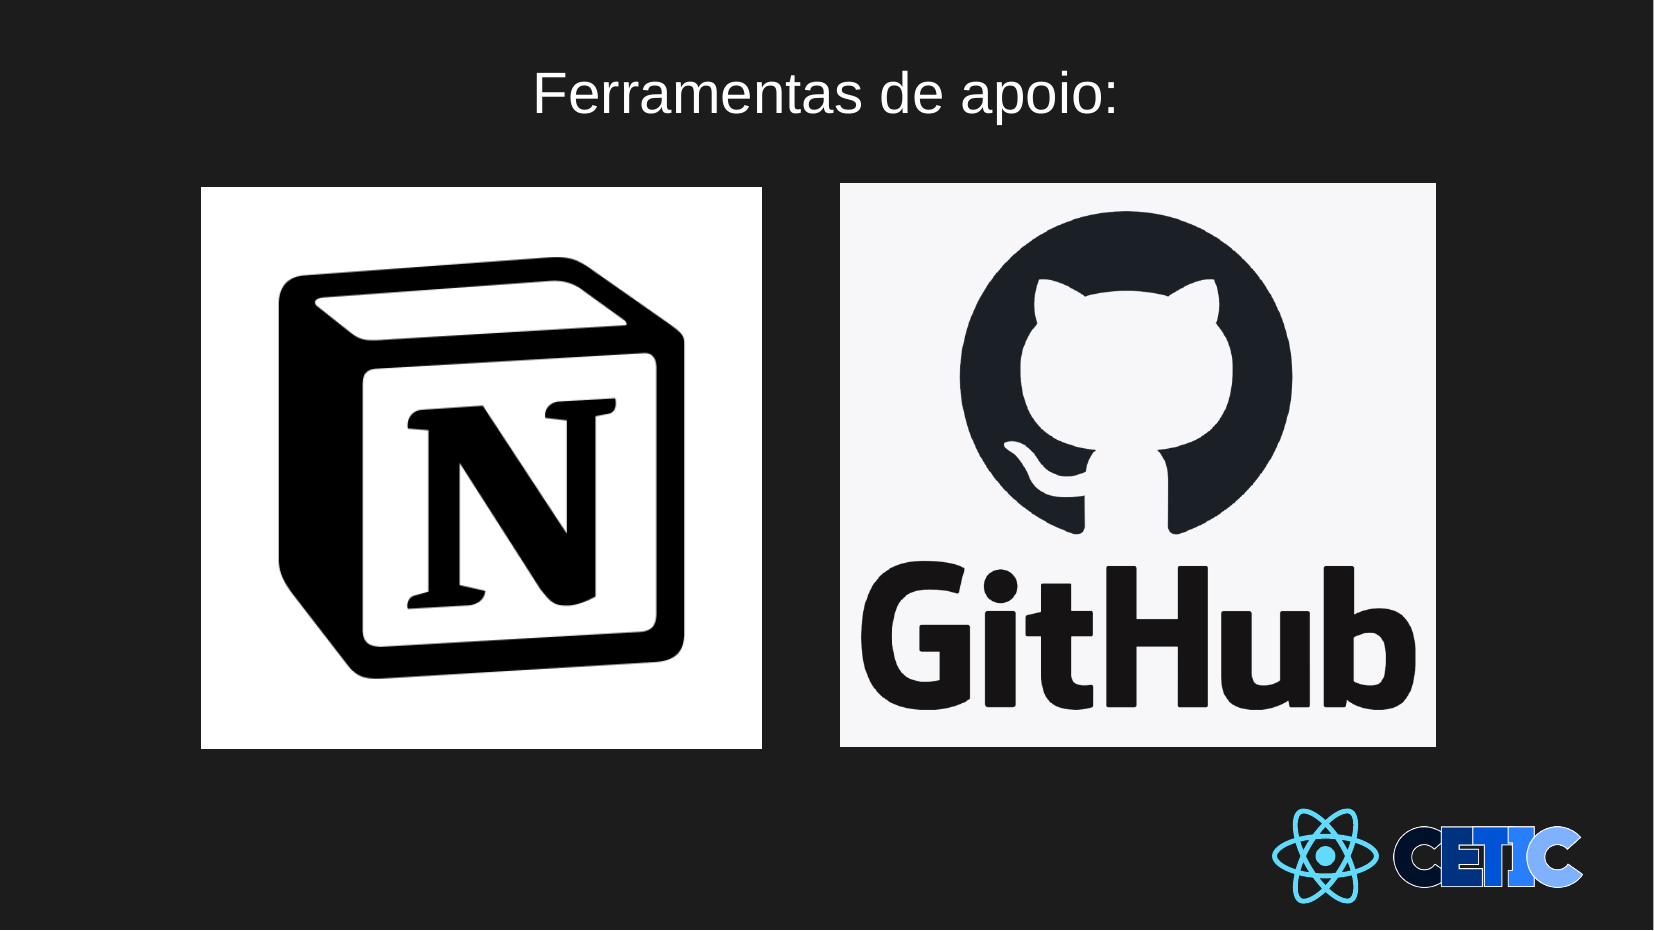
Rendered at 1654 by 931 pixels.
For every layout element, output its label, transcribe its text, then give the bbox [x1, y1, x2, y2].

picture [201, 187, 762, 749]
text_box Ferramentas de apoio: [106, 53, 1548, 199]
picture [840, 183, 1436, 747]
picture [1233, 791, 1583, 922]
